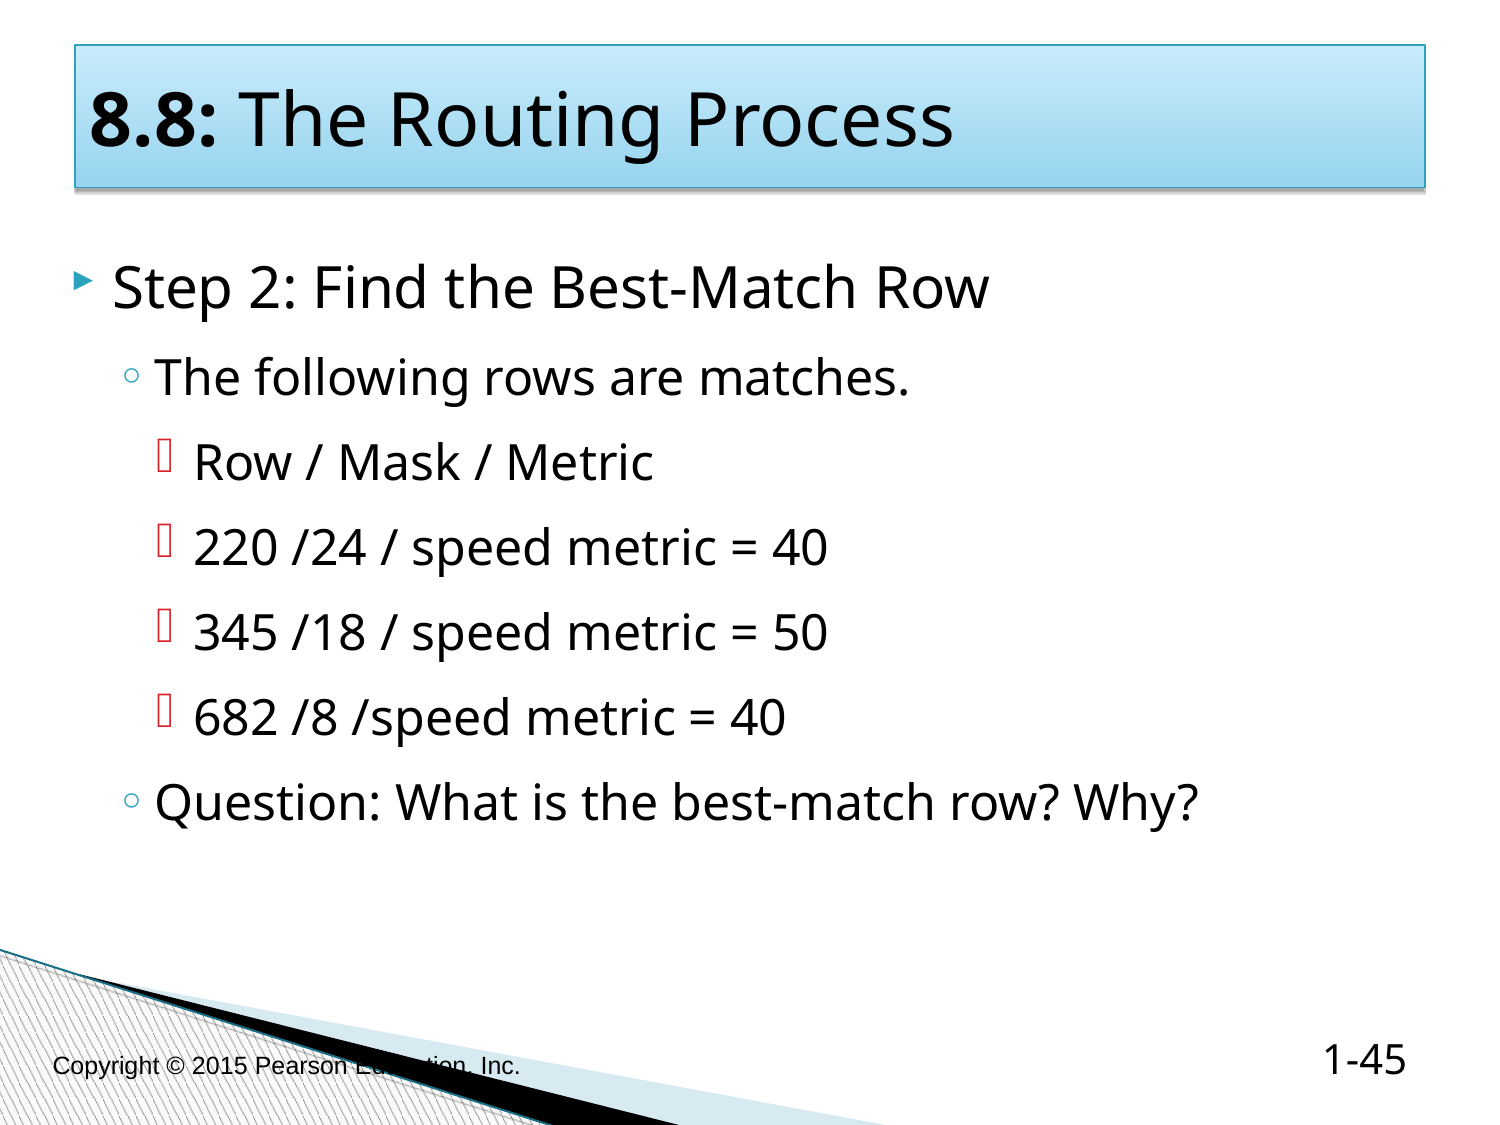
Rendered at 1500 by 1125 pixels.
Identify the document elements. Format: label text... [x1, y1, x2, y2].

footer Copyright © 2015 Pearson Education, Inc. [37, 1040, 550, 1088]
list Step 2: Find the Best-Match Row The following rows are matches. Row / Mask / Metric 220 /24 / speed metric = 40 345 /18 / speed metric = 50 682 /8 /speed metric = 40 Question: What is the best-match row? Why? [37, 242, 1463, 986]
picture [0, 952, 543, 1125]
slide_number 1-<number> [1287, 1037, 1423, 1098]
title 8.8: The Routing Process [75, 45, 1425, 188]
